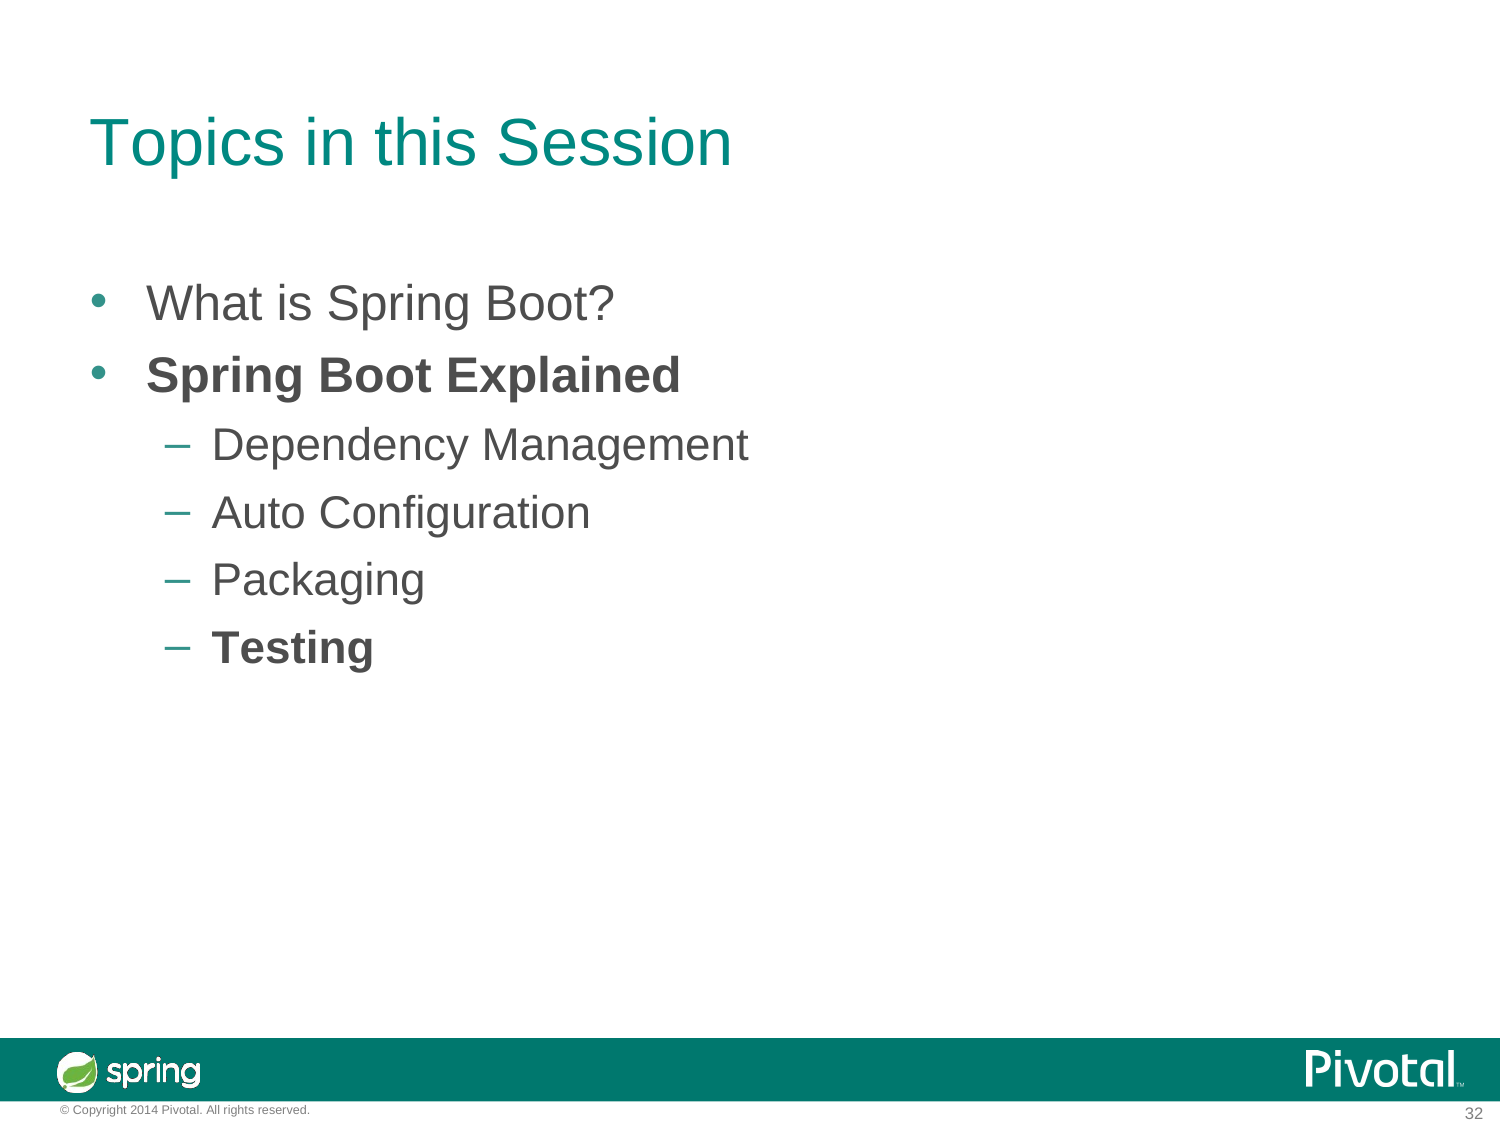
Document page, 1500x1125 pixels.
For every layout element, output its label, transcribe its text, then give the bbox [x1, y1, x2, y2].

list What is Spring Boot? Spring Boot Explained Dependency Management Auto Configuration Packaging Testing [75, 262, 1426, 931]
title Topics in this Session [75, 45, 1426, 233]
picture [32, 1041, 210, 1103]
picture [1306, 1050, 1464, 1087]
